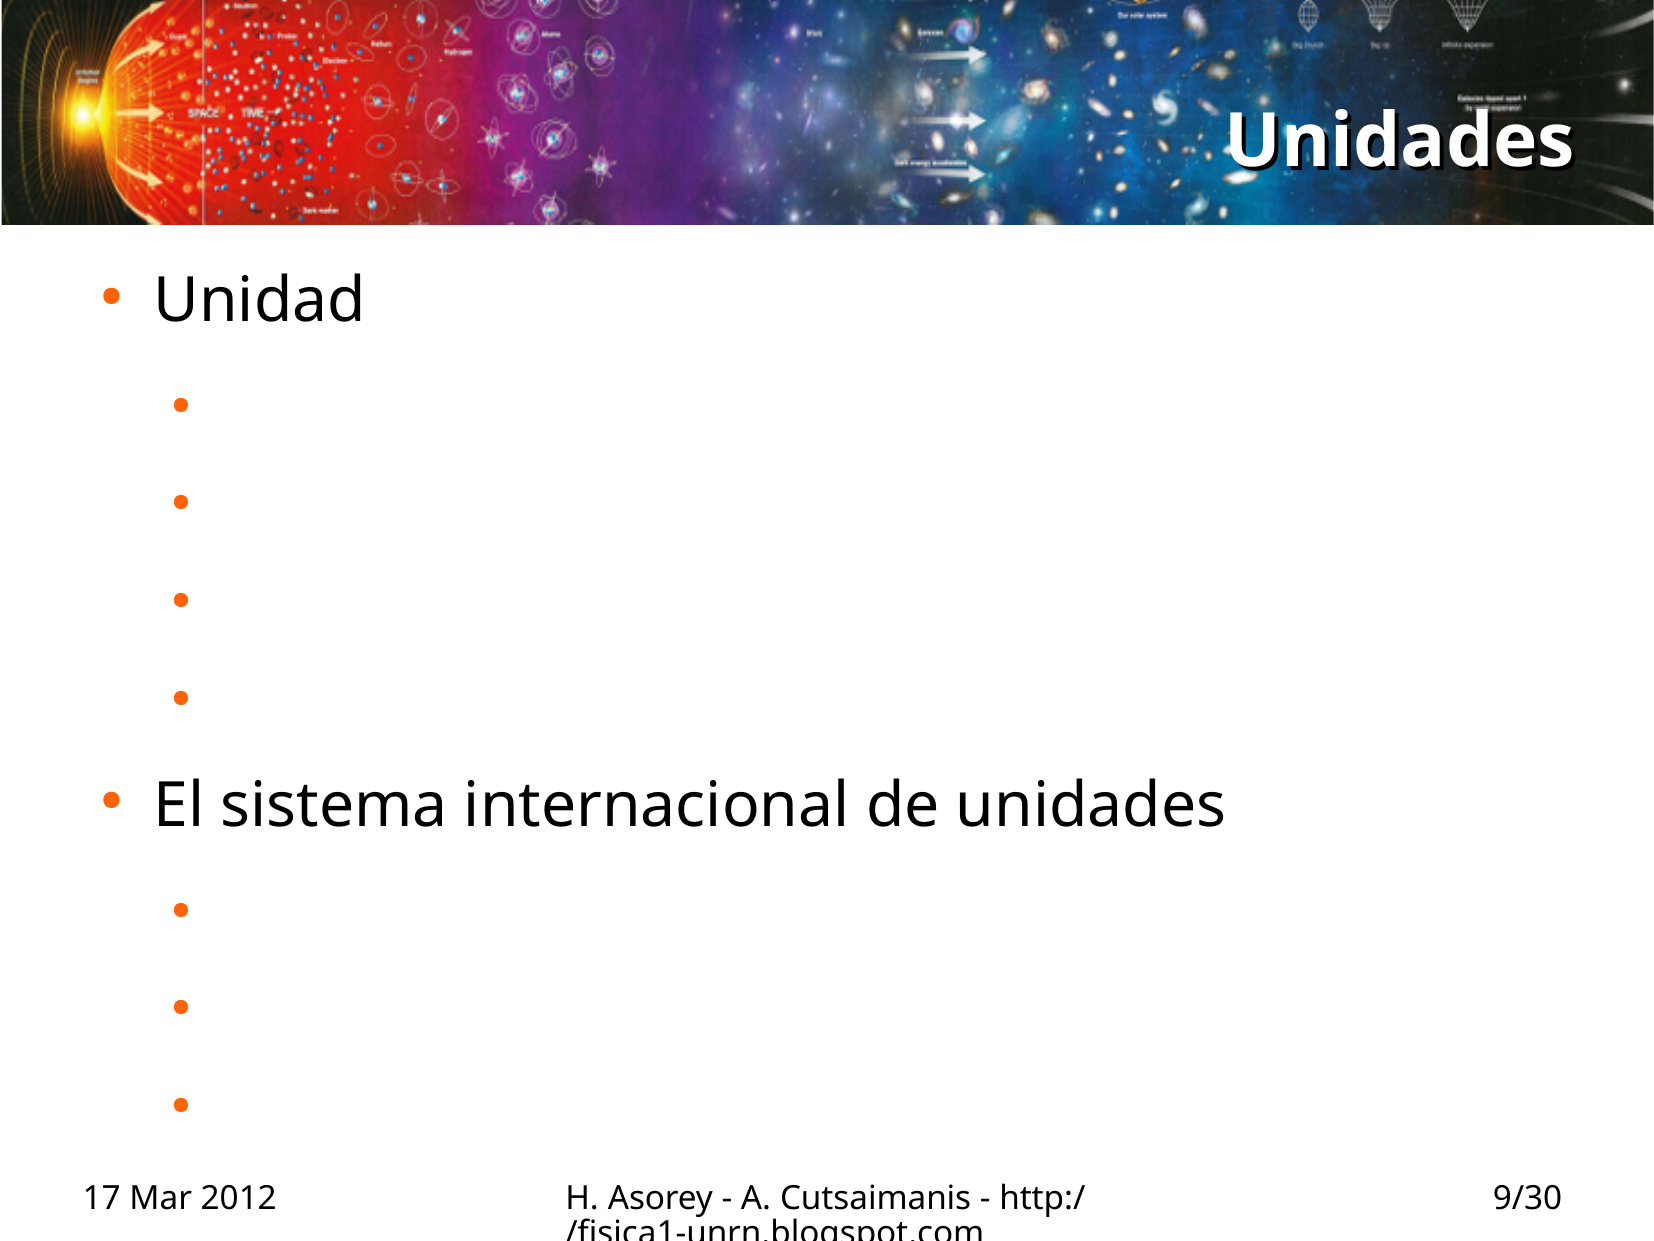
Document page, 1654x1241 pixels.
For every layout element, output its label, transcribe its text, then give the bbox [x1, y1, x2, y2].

list Unidad El sistema internacional de unidades [82, 255, 1571, 1156]
title Unidades [86, 49, 1576, 226]
picture [1, 0, 1654, 225]
